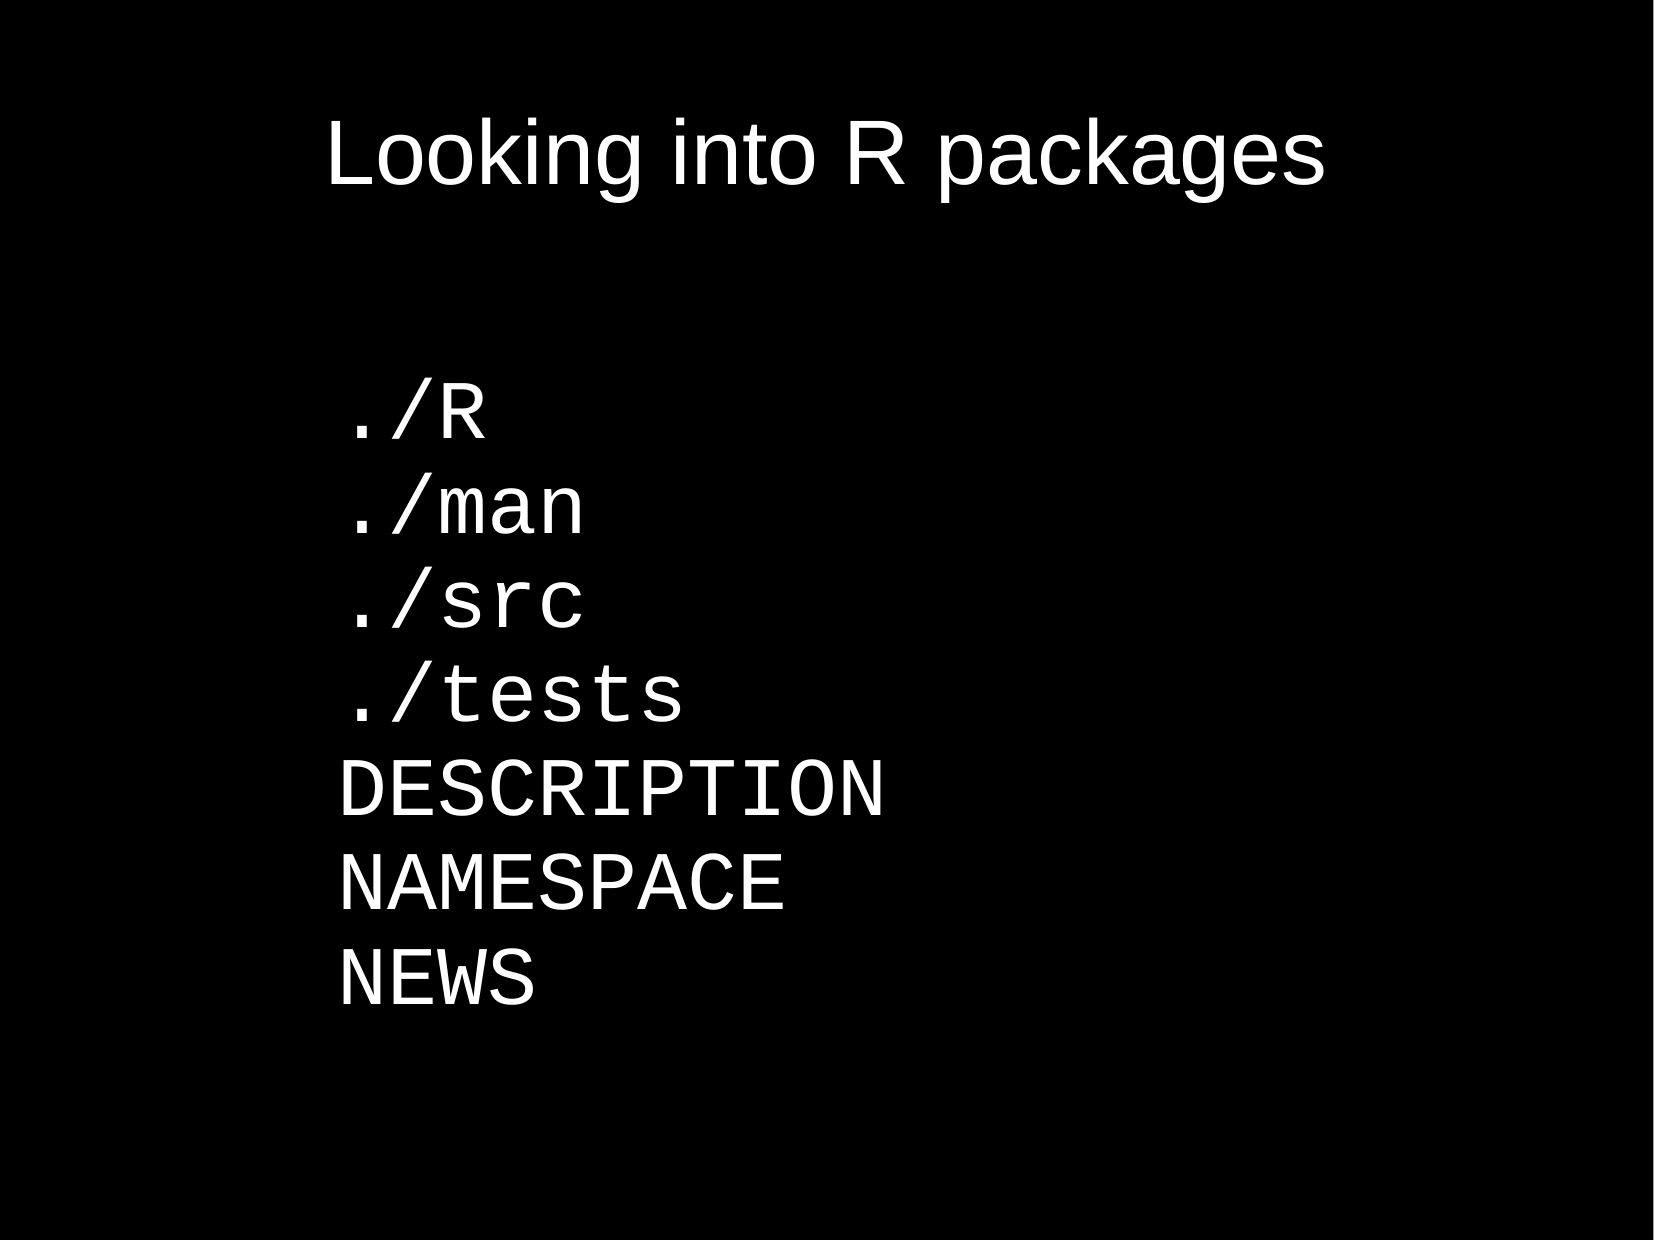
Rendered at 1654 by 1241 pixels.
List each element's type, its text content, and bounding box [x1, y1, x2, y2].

title Looking into R packages [82, 49, 1571, 257]
subtitle ./R ./man ./src ./tests DESCRIPTION NAMESPACE NEWS [337, 297, 1571, 1102]
